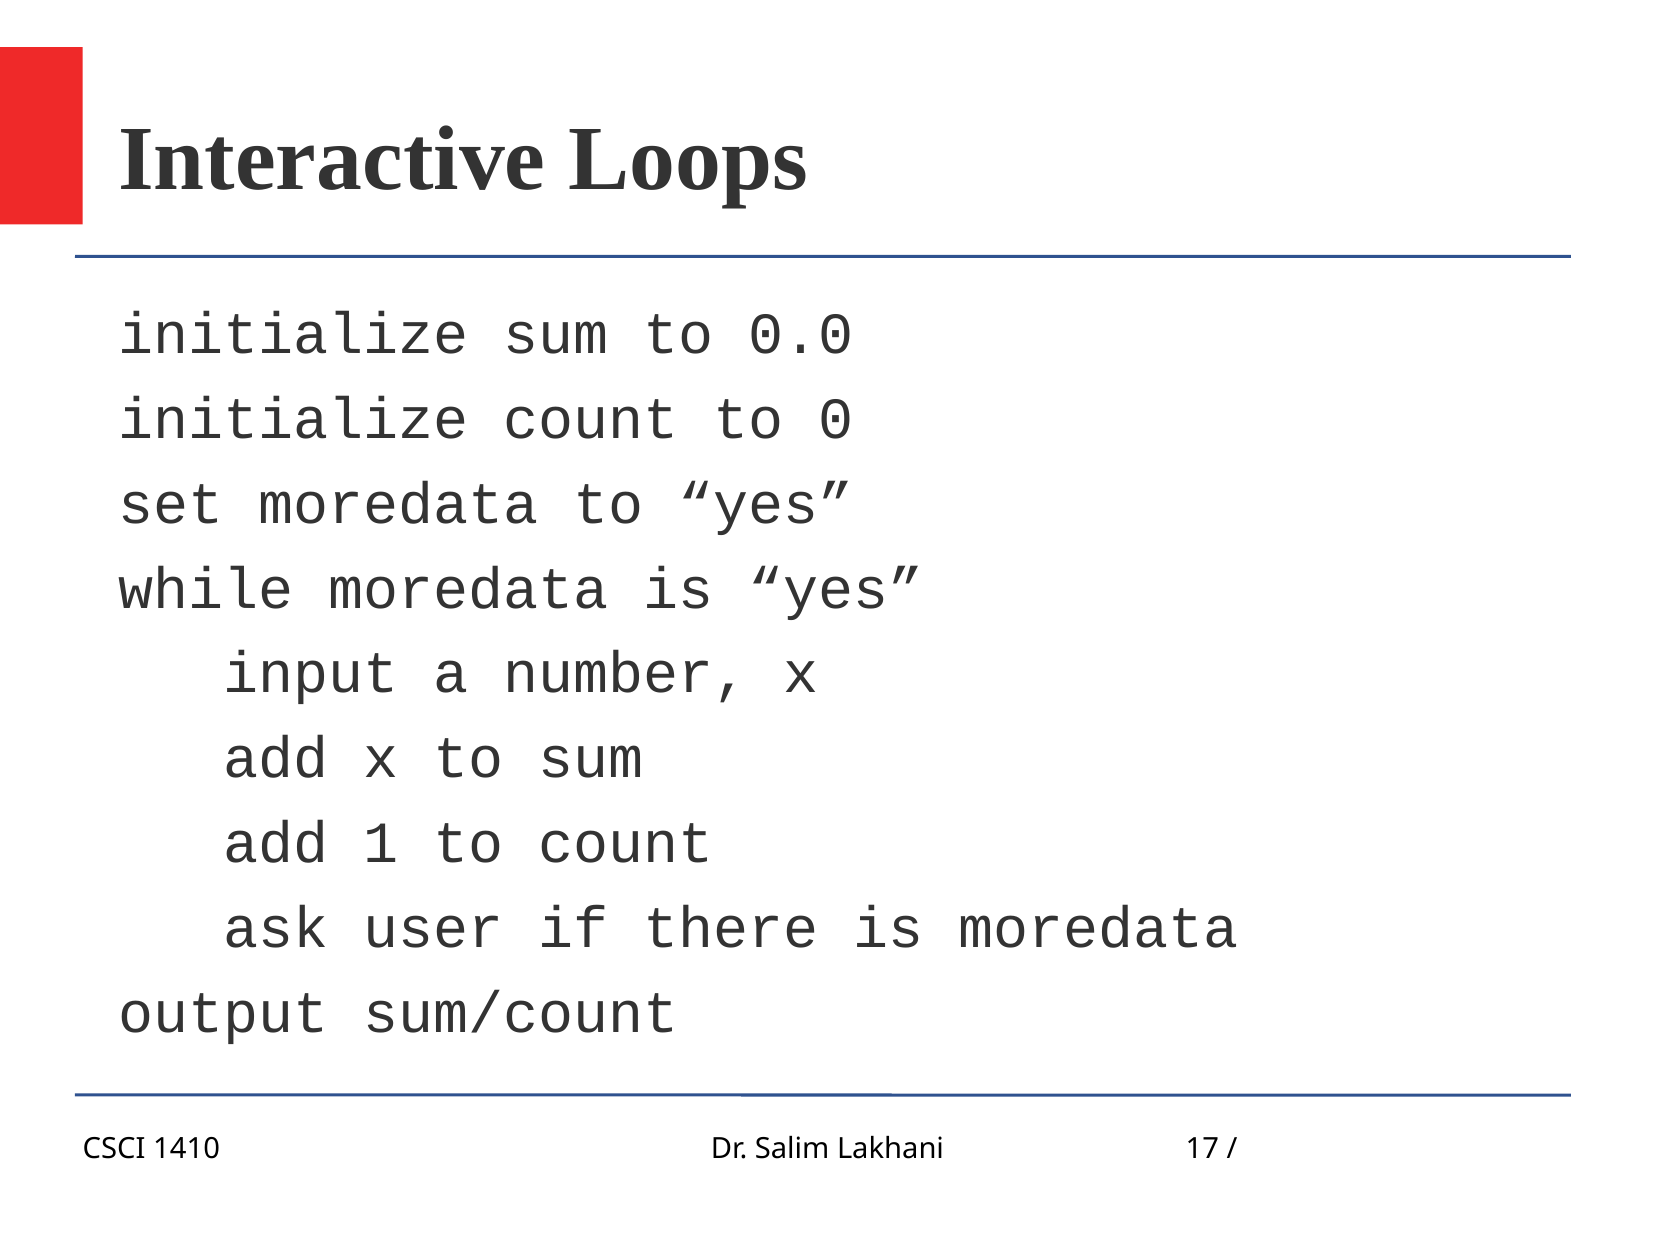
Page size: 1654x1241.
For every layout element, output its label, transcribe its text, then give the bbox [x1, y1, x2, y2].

text_box CSCI 1410 [82, 1129, 468, 1216]
text_box / [1185, 1129, 1571, 1216]
list initialize sum to 0.0 initialize count to 0 set moredata to “yes” while moredata is “yes” input a number, x add x to sum add 1 to count ask user if there is moredata output sum/count [118, 295, 1536, 1080]
text_box Dr. Salim Lakhani [565, 1129, 1090, 1216]
title Interactive Loops [118, 27, 1571, 278]
